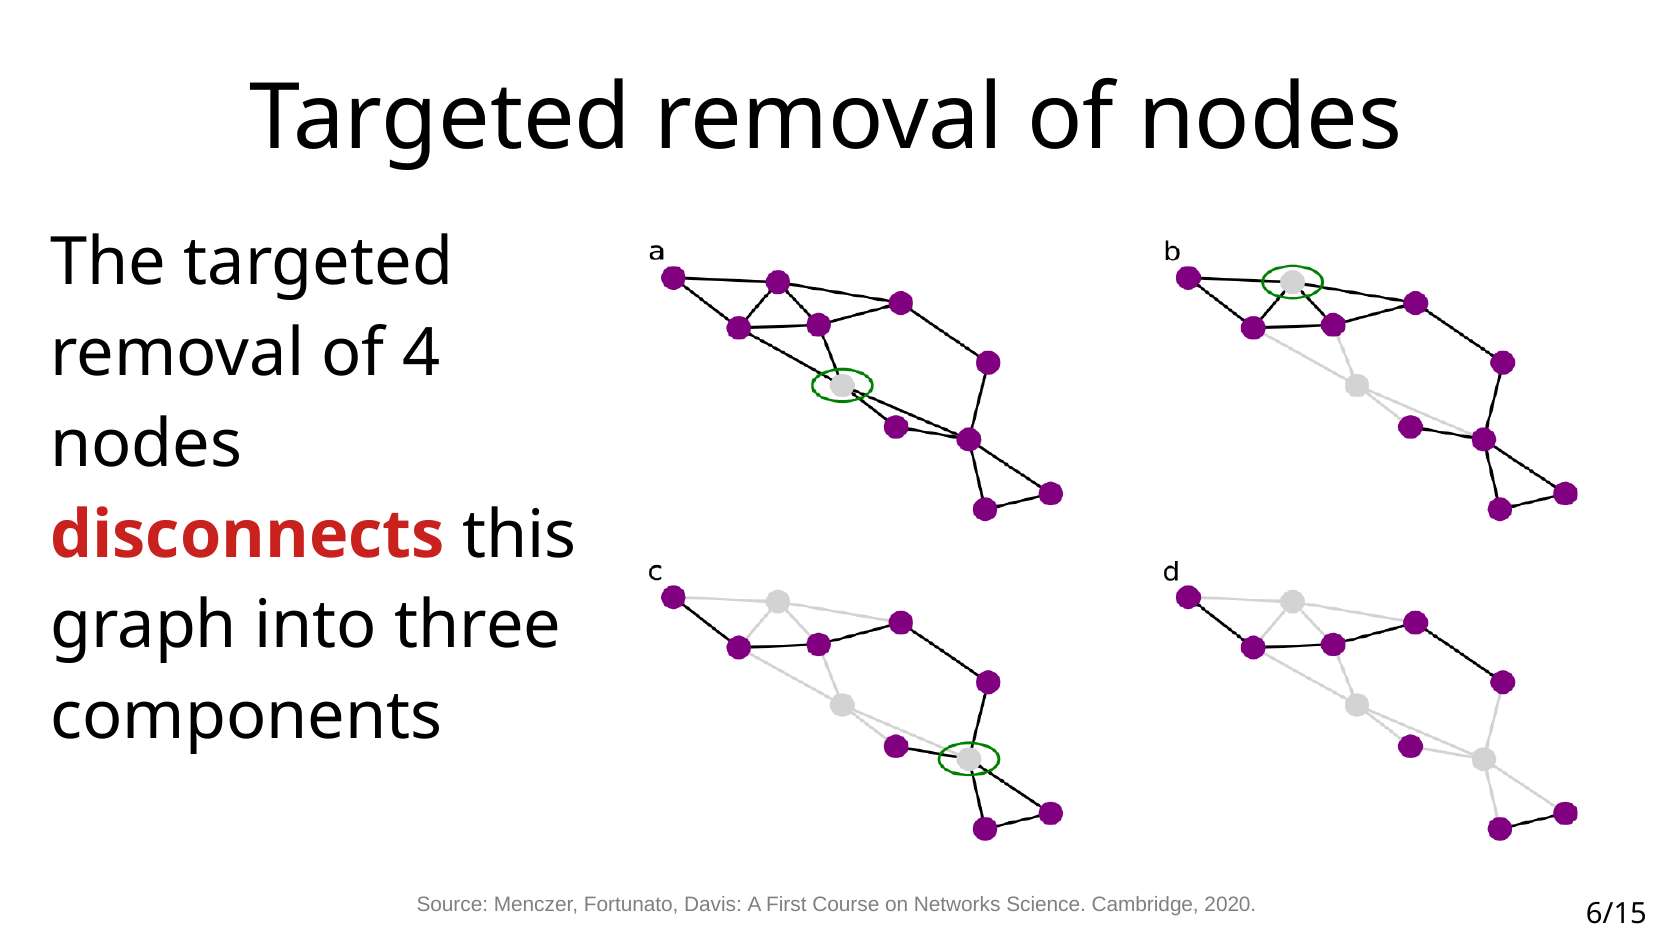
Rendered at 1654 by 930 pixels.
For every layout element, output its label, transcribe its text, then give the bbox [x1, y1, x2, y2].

title Targeted removal of nodes [0, 0, 1653, 243]
list The targeted removal of 4 nodes disconnects this graph into three components [50, 243, 588, 921]
picture [615, 243, 1590, 856]
text_box Source: Menczer, Fortunato, Davis: A First Course on Networks Science. Cambridge, 2020. [303, 885, 1370, 930]
